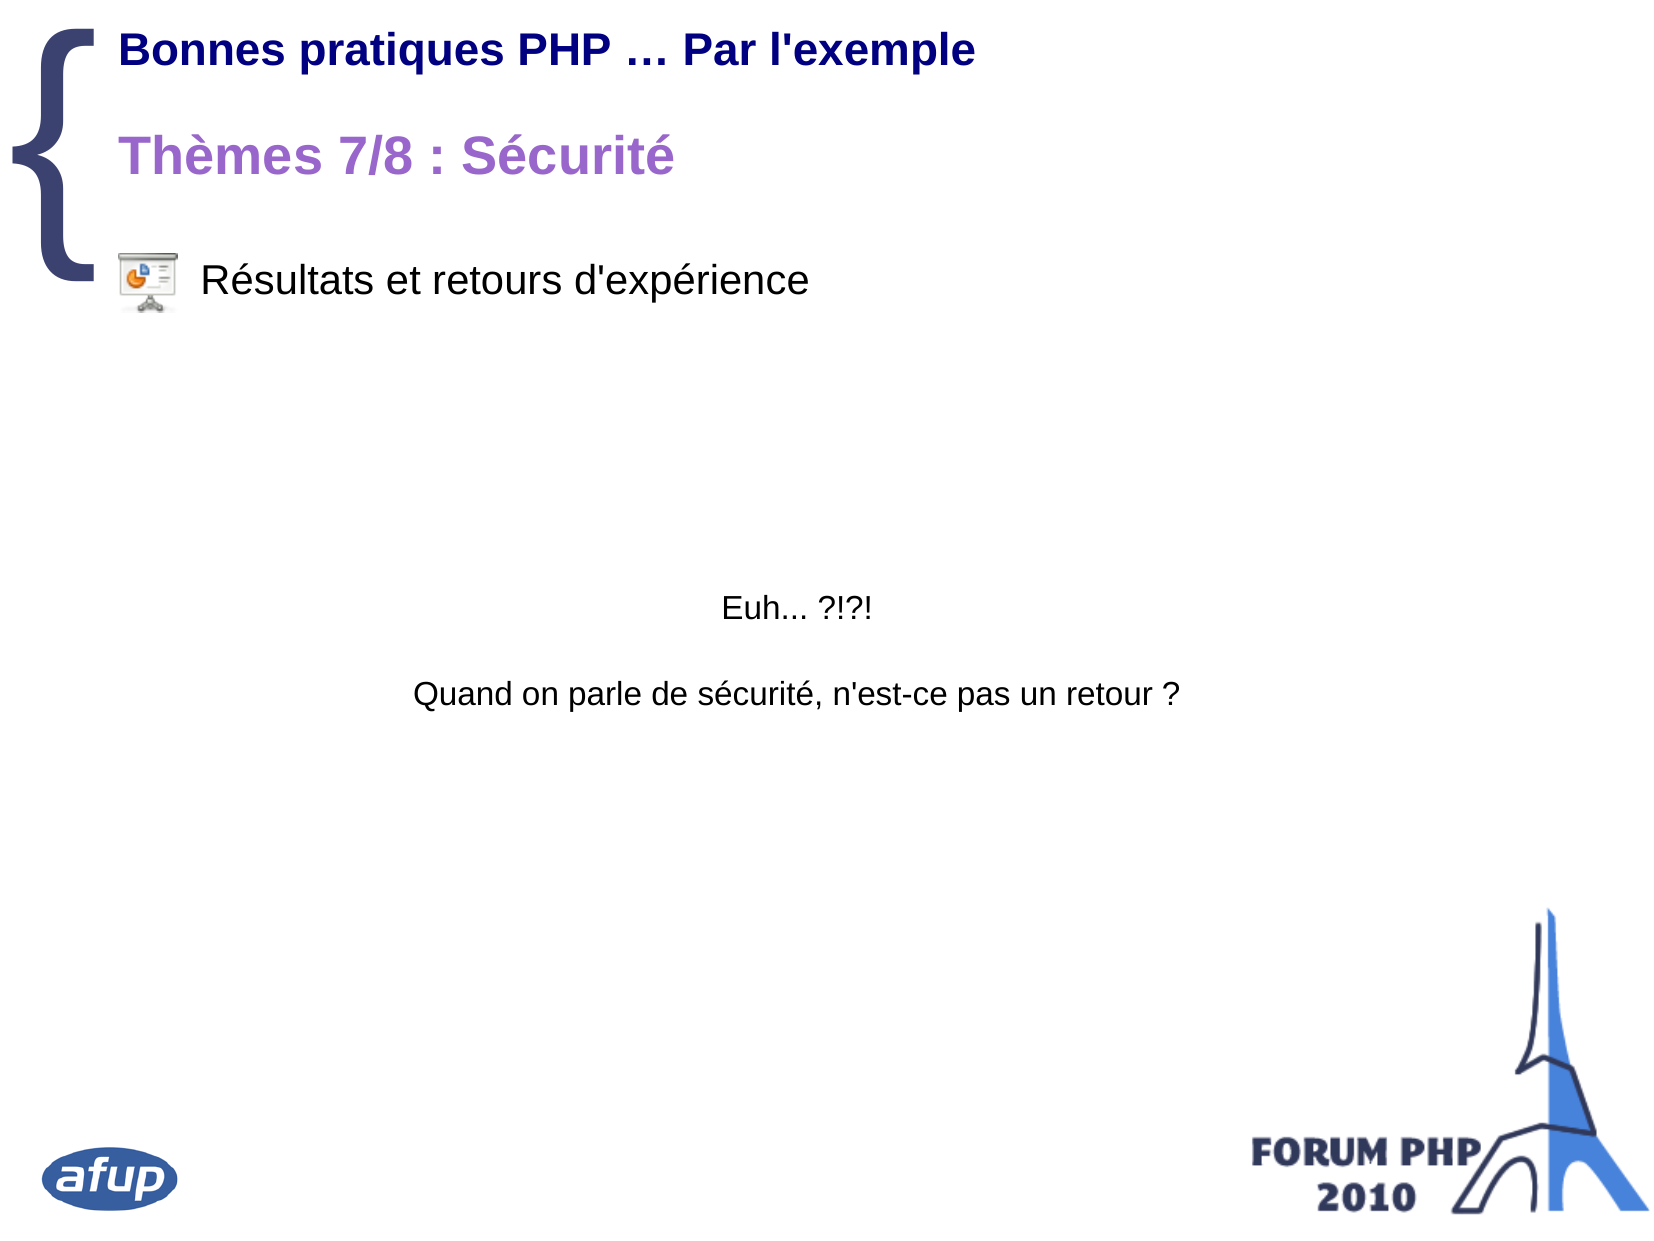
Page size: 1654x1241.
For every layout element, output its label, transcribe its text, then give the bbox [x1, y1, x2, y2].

picture [1240, 872, 1650, 1241]
picture [118, 253, 178, 313]
title Bonnes pratiques PHP … Par l'exemple Thèmes 7/8 : Sécurité [118, 9, 1541, 202]
text_box Euh... ?!?! Quand on parle de sécurité, n'est-ce pas un retour ? [88, 545, 1506, 712]
subtitle Résultats et retours d'expérience [188, 206, 1624, 355]
picture [41, 1146, 178, 1211]
